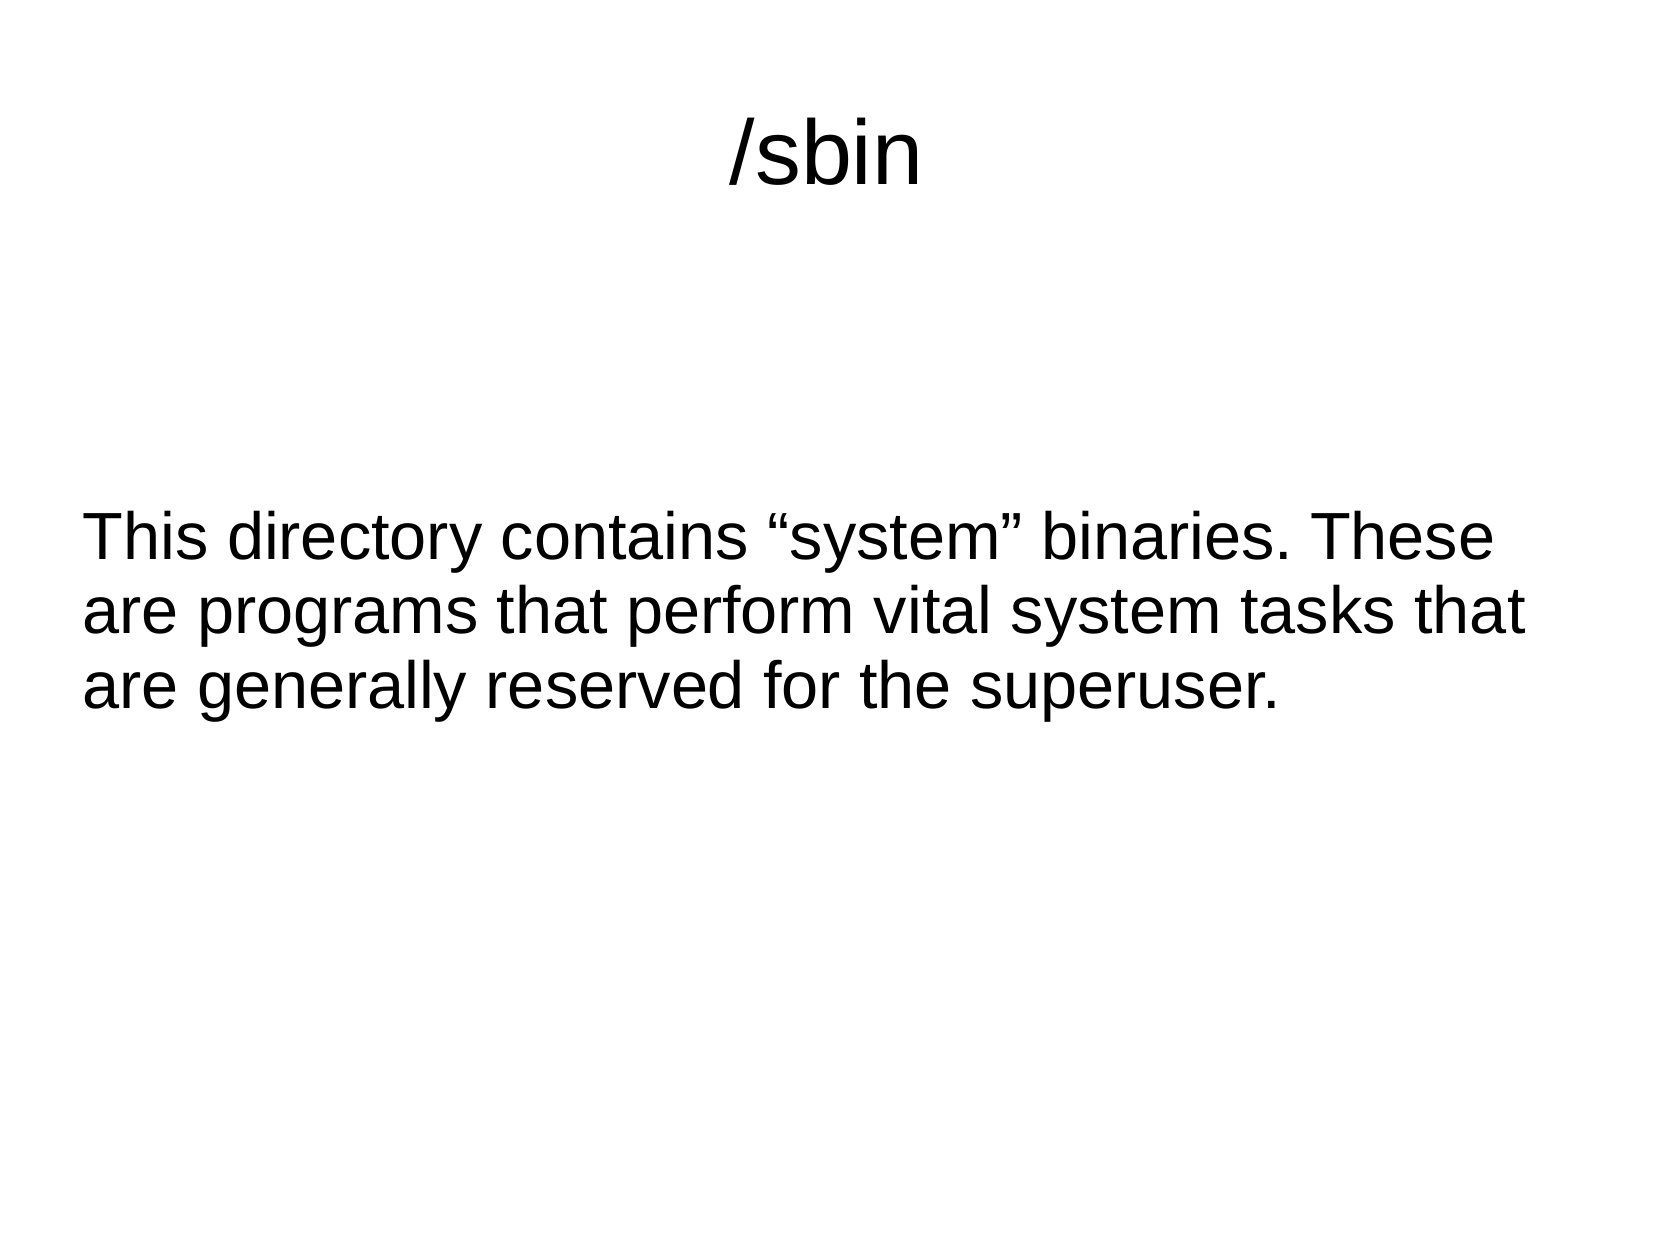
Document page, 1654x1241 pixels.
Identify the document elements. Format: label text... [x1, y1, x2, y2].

title /sbin [82, 49, 1571, 257]
list This directory contains “system” binaries. These are programs that perform vital system tasks that are generally reserved for the superuser. [82, 290, 1571, 1010]
